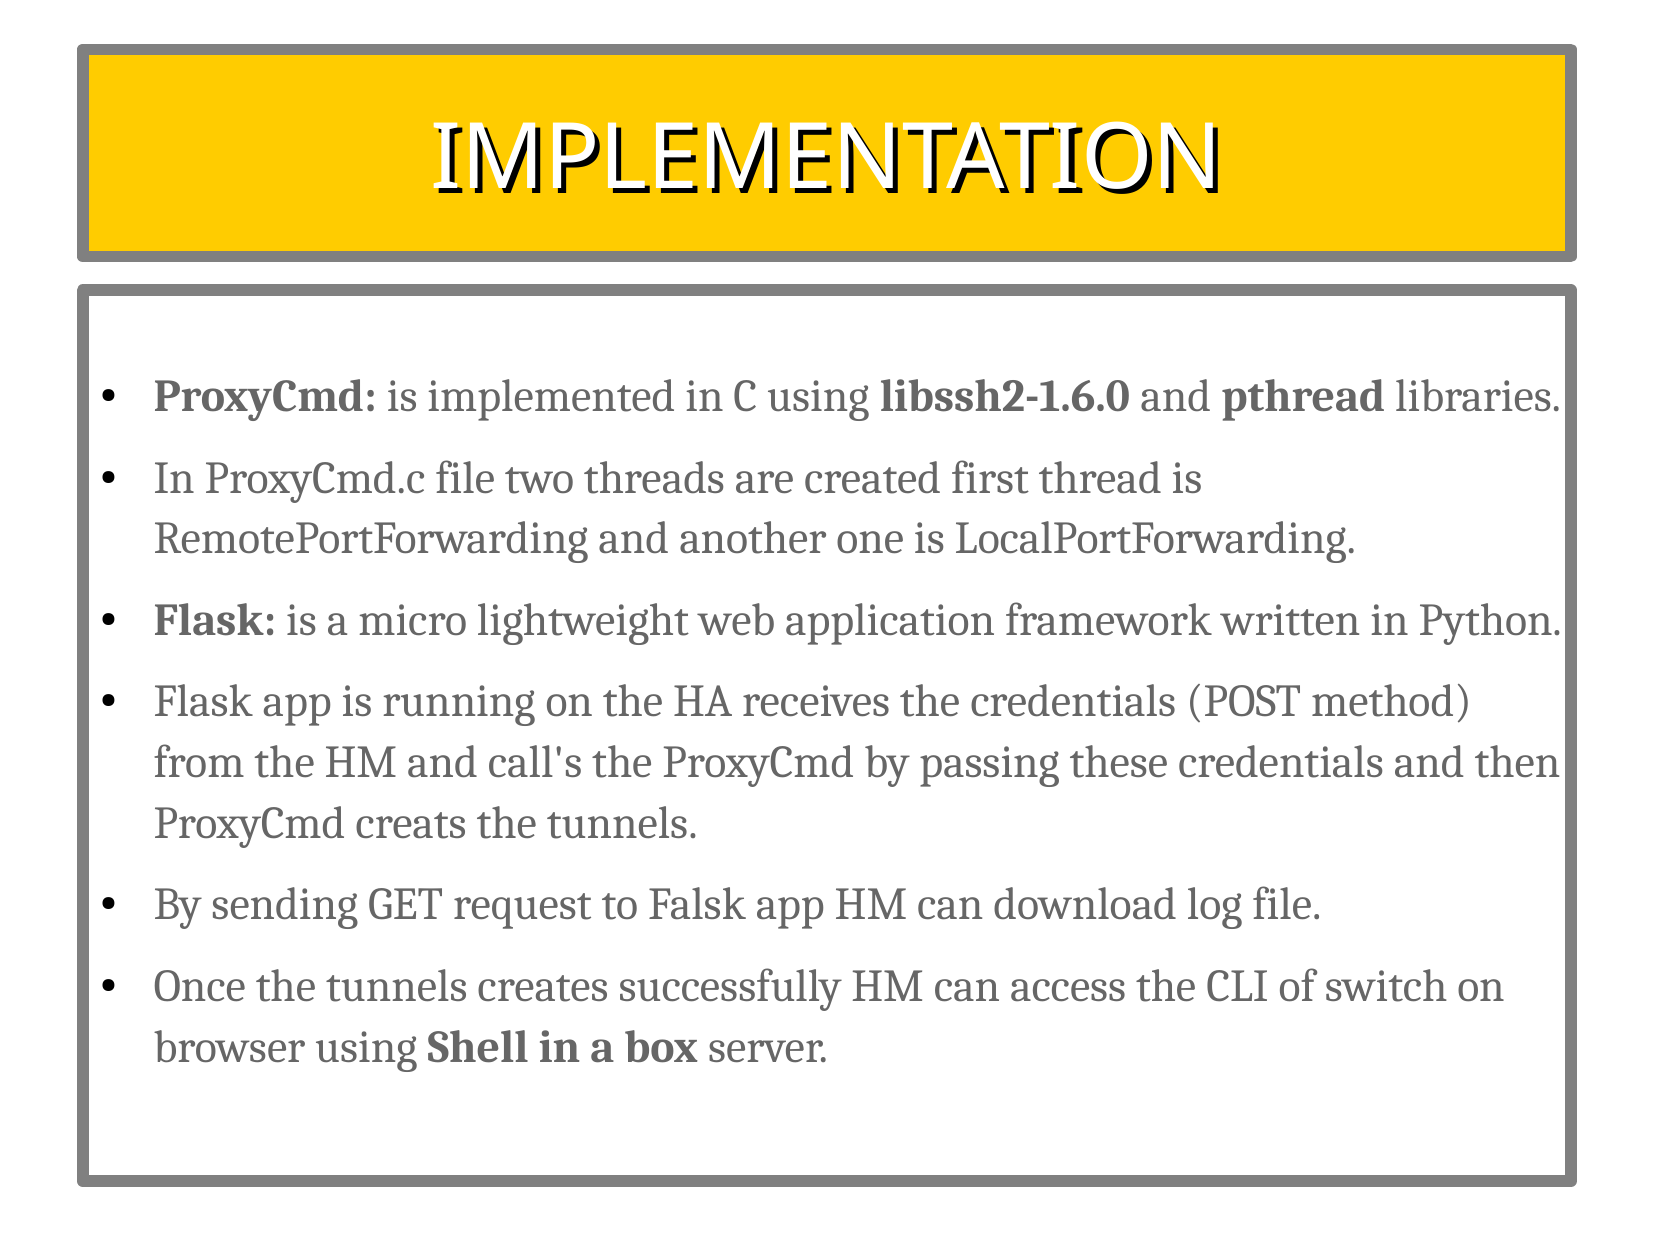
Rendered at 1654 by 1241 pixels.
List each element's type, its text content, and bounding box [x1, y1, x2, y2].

list ProxyCmd: is implemented in C using libssh2-1.6.0 and pthread libraries. In ProxyCmd.c file two threads are created first thread is RemotePortForwarding and another one is LocalPortForwarding. Flask: is a micro lightweight web application framework written in Python. Flask app is running on the HA receives the credentials (POST method) from the HM and call's the ProxyCmd by passing these credentials and then ProxyCmd creats the tunnels. By sending GET request to Falsk app HM can download log file. Once the tunnels creates successfully HM can access the CLI of switch on browser using Shell in a box server. [82, 290, 1571, 1182]
title IMPLEMENTATION [82, 49, 1571, 257]
